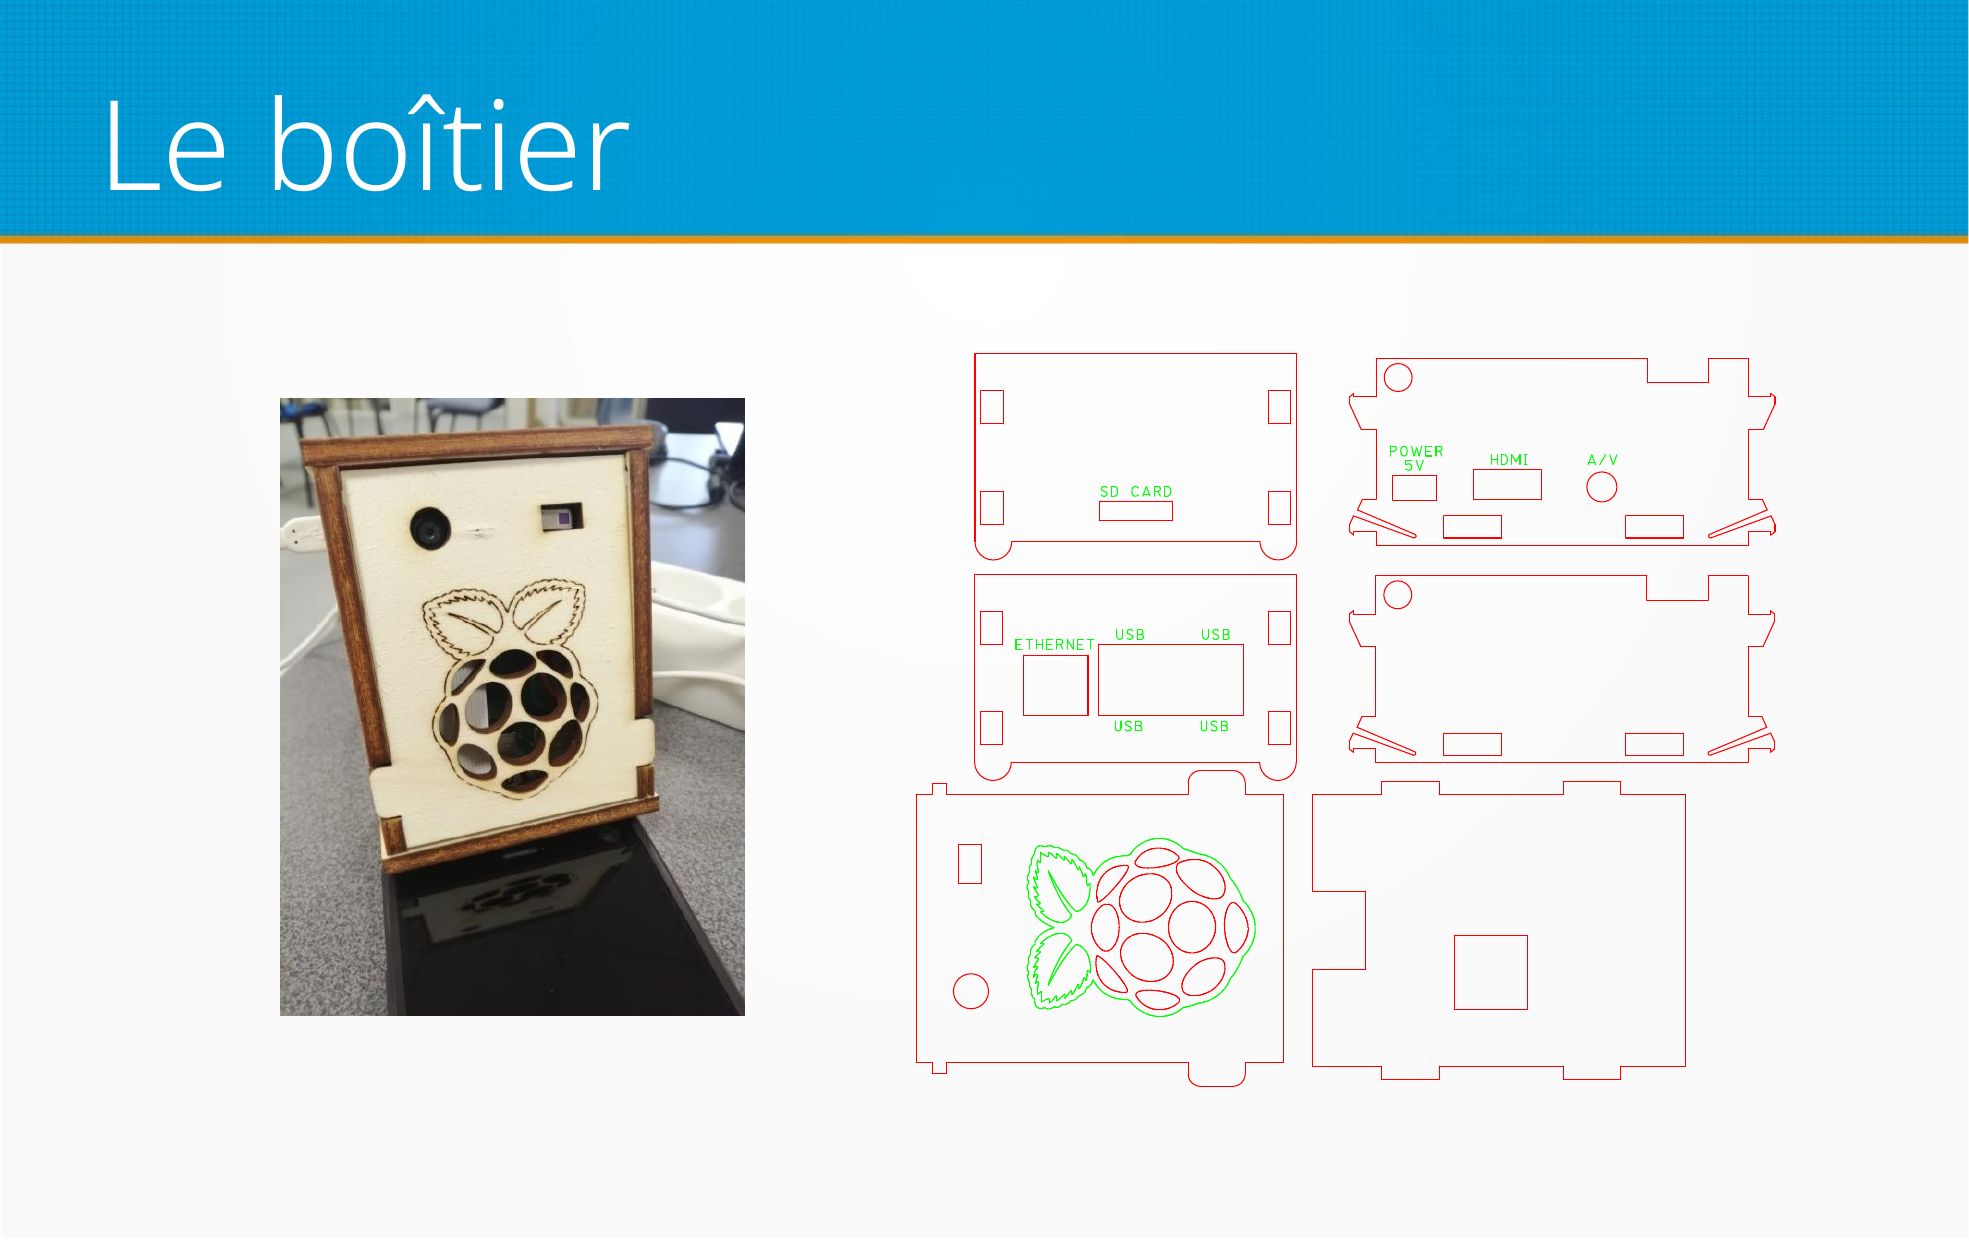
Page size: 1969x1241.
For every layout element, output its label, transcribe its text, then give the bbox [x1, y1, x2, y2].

picture [0, 233, 1969, 1241]
title Le boîtier [98, 19, 1870, 227]
